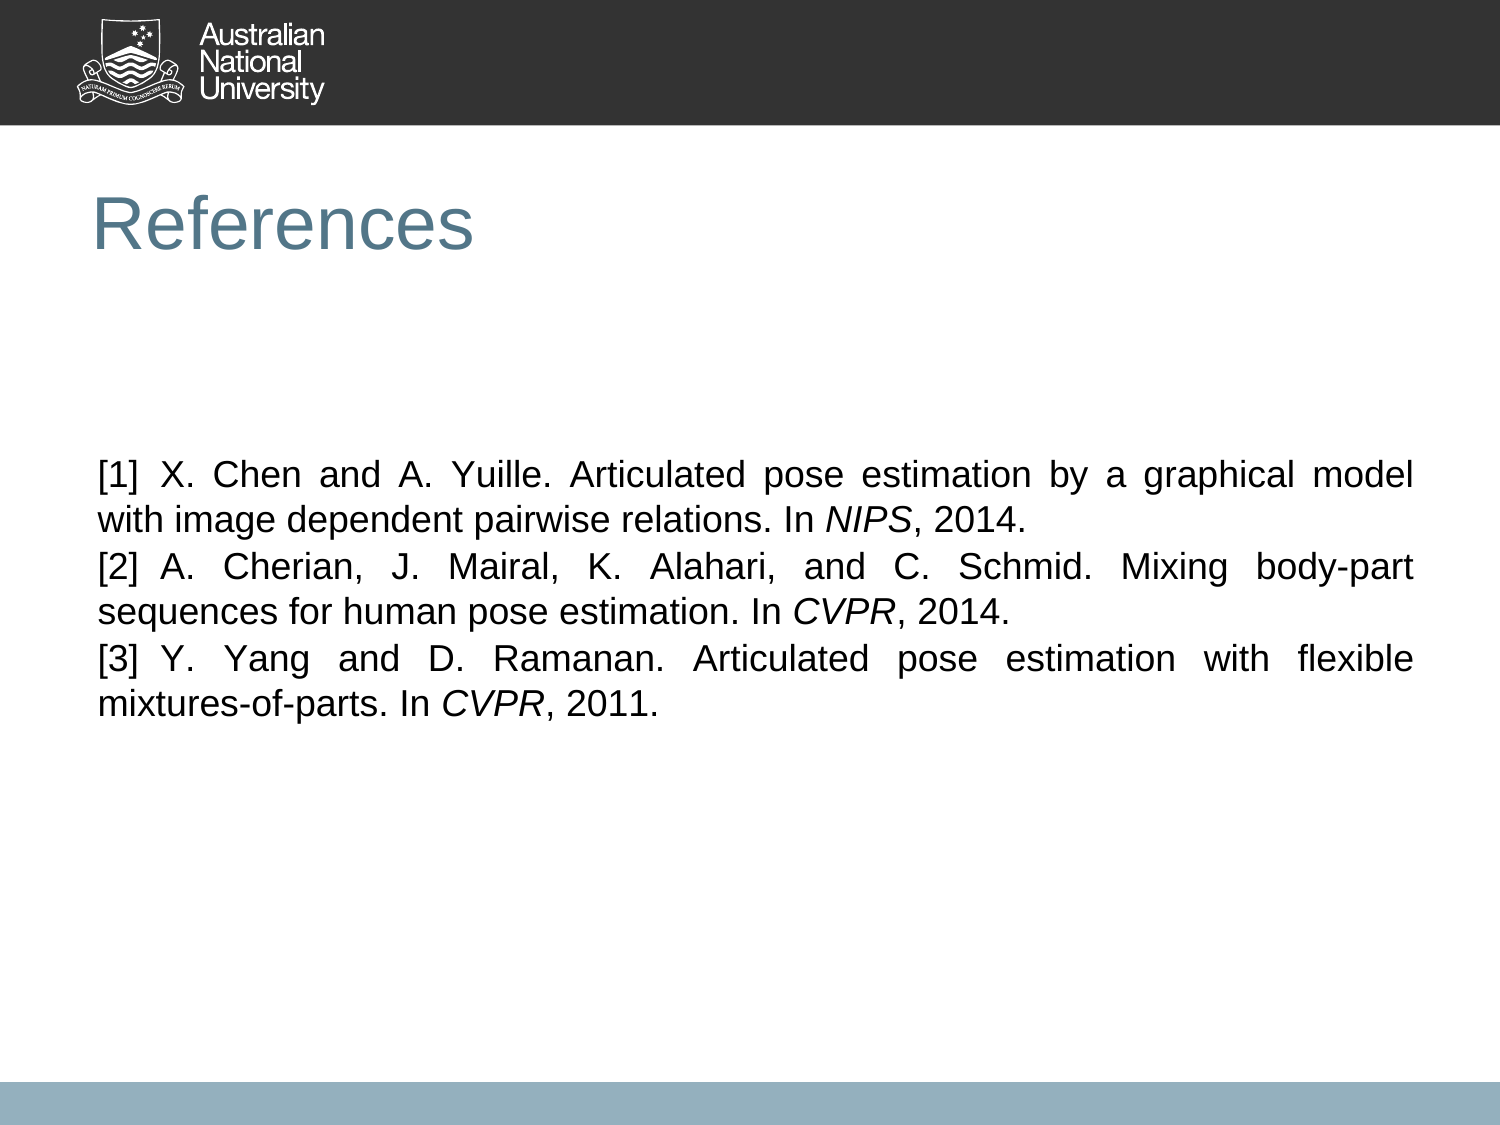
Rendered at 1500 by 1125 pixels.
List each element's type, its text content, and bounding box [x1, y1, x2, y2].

title References [76, 125, 1427, 313]
text_box X. Chen and A. Yuille. Articulated pose estimation by a graphical model with image dependent pairwise relations. In NIPS, 2014. A. Cherian, J. Mairal, K. Alahari, and C. Schmid. Mixing body-part sequences for human pose estimation. In CVPR, 2014. Y. Yang and D. Ramanan. Articulated pose estimation with flexible mixtures-of-parts. In CVPR, 2011. [82, 442, 1430, 768]
